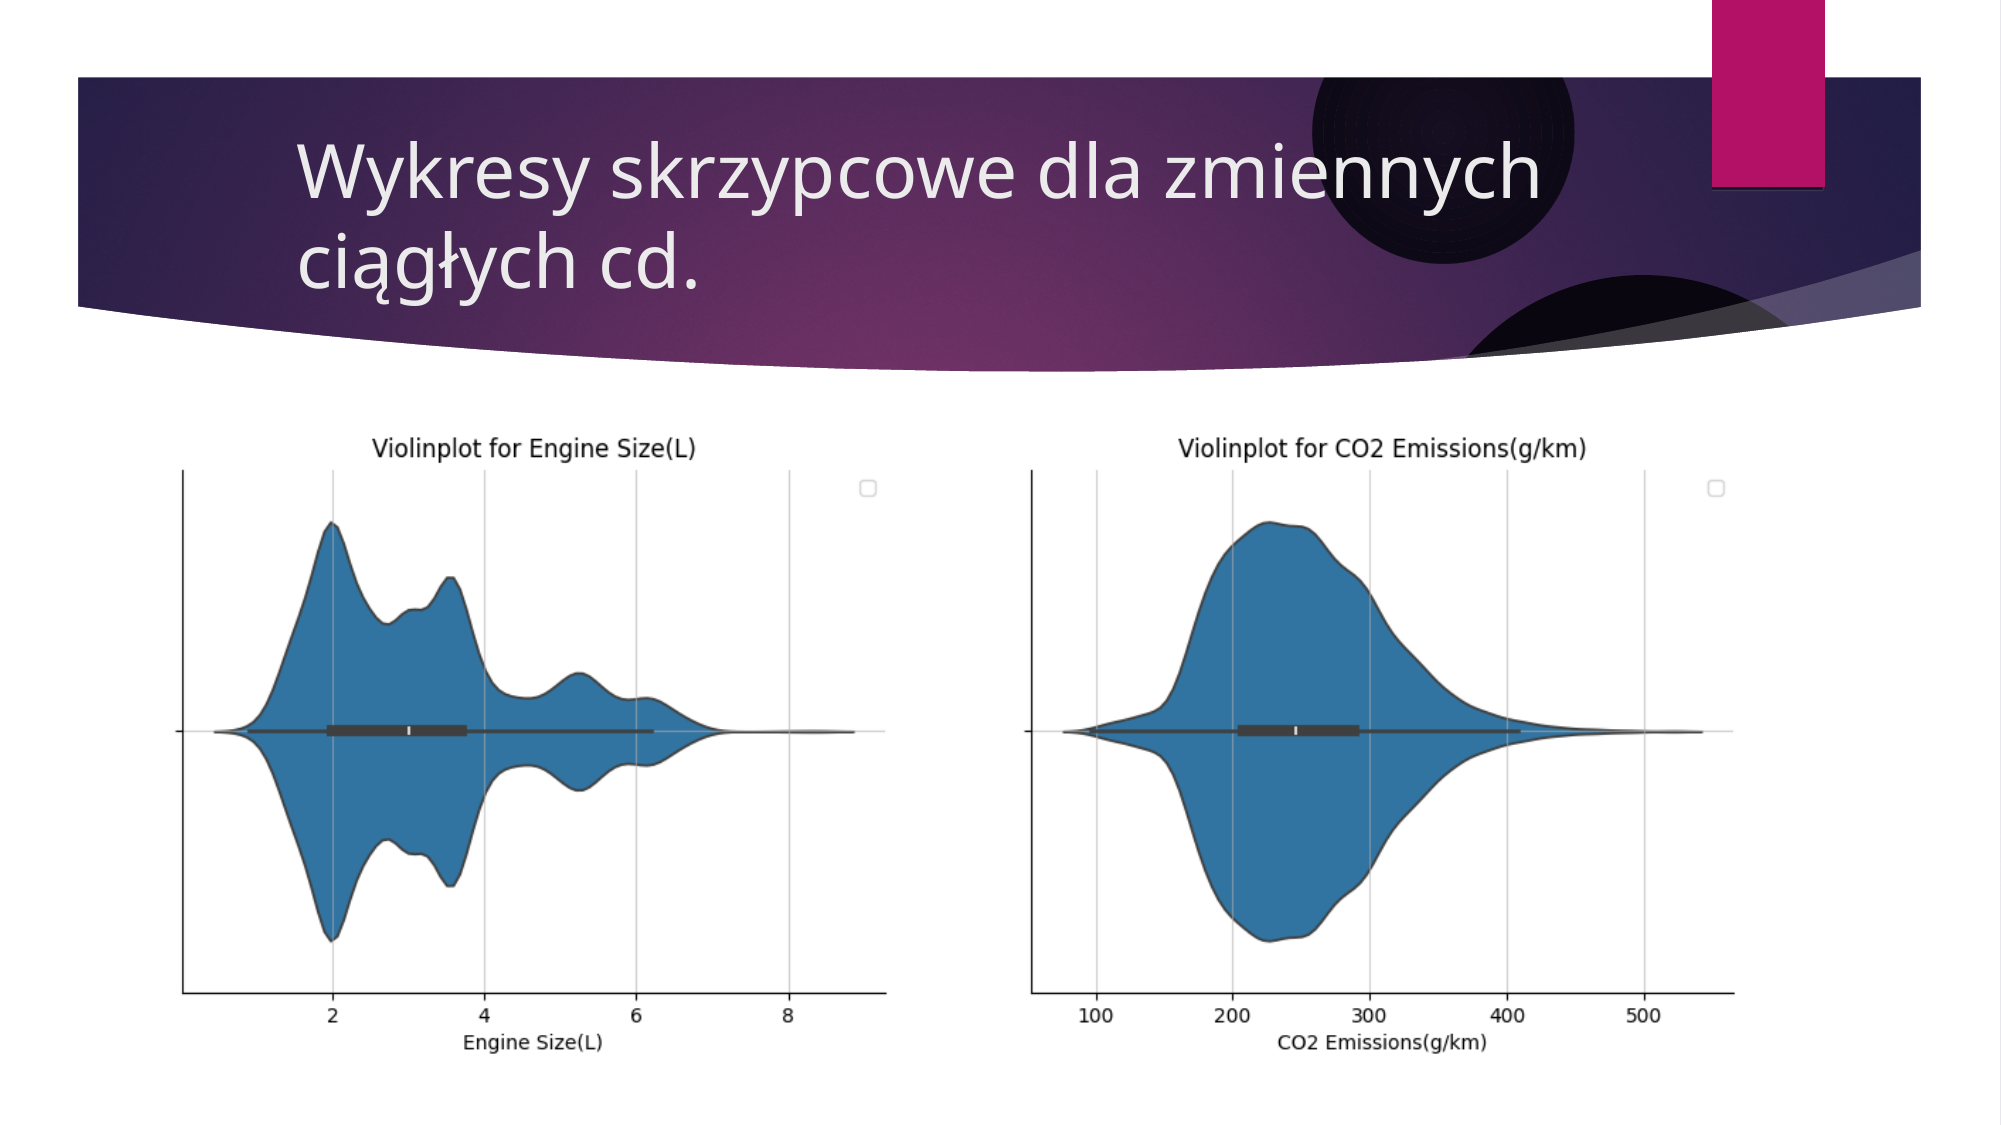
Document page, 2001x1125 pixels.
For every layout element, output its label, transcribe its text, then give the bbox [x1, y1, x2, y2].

picture [69, 388, 1824, 1068]
title Wykresy skrzypcowe dla zmiennych ciągłych cd. [281, 94, 1719, 334]
